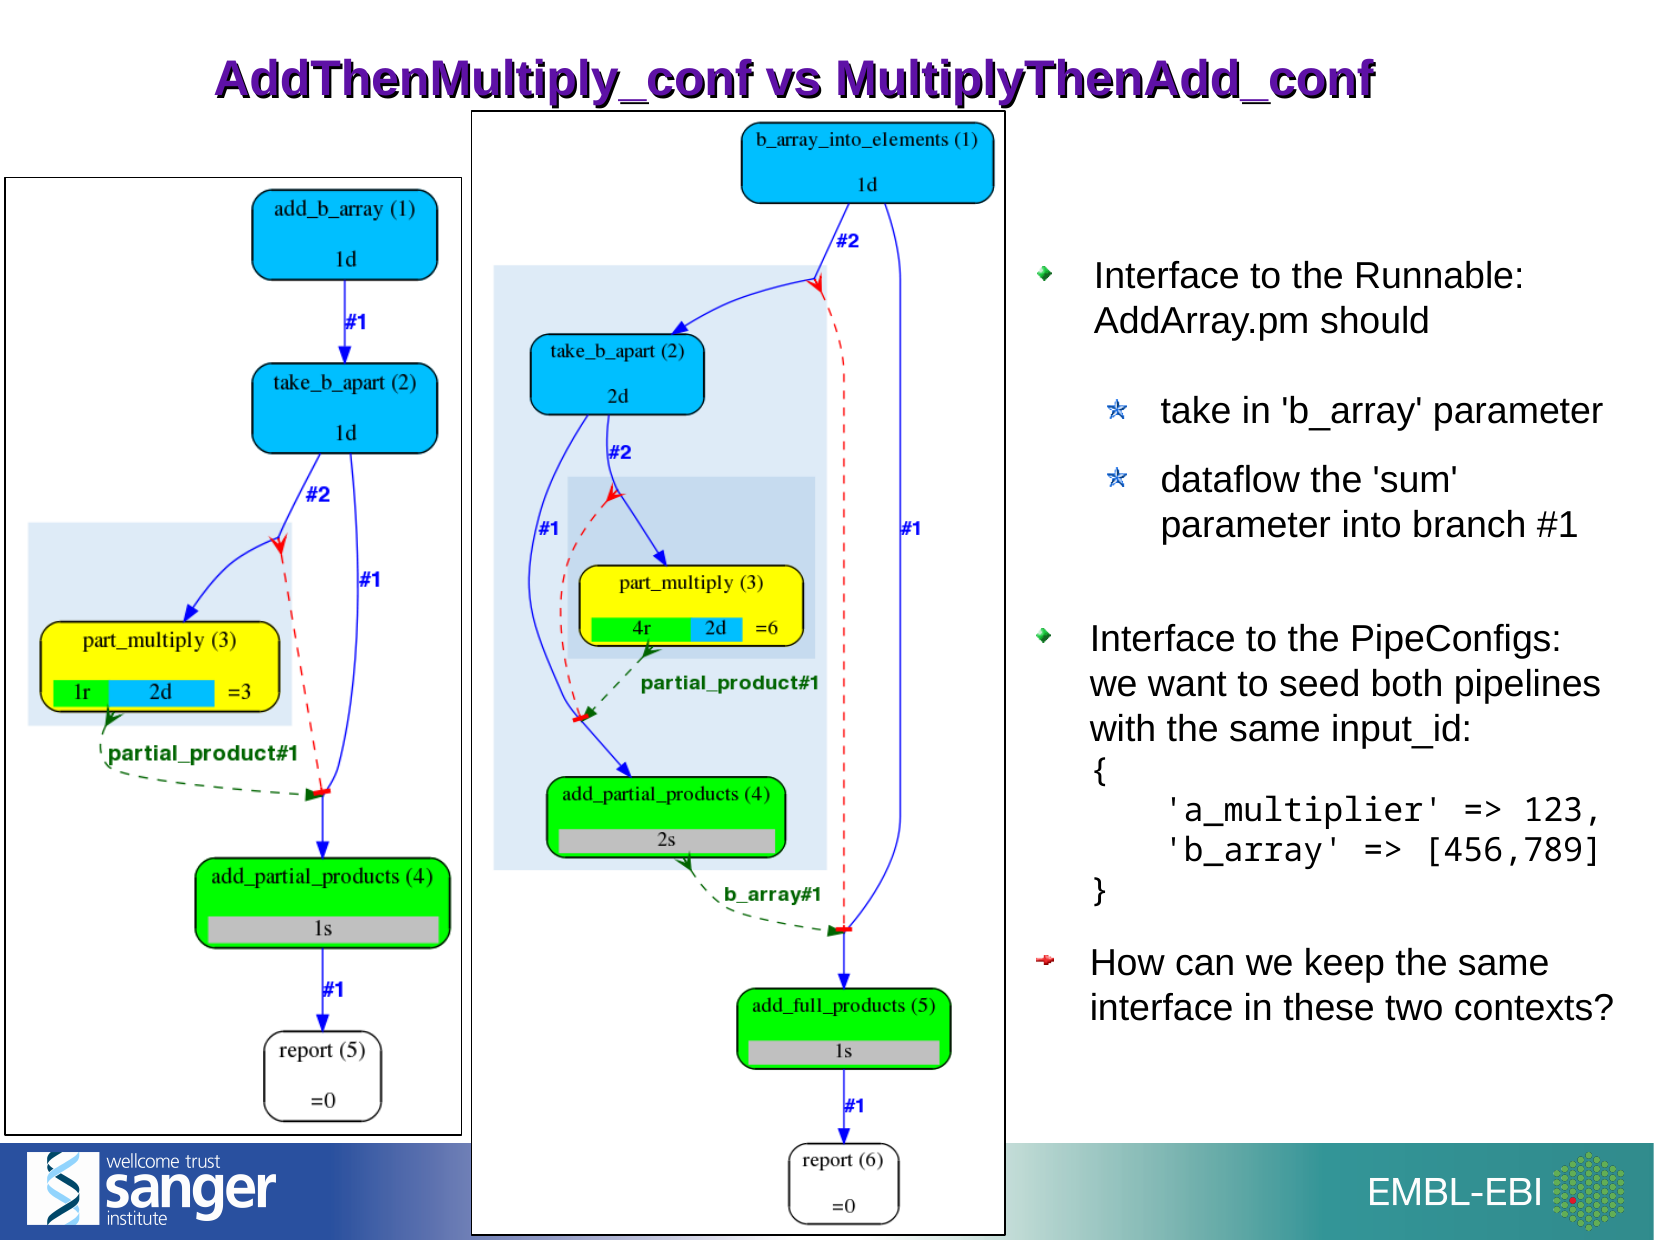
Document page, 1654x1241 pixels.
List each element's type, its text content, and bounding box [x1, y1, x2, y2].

picture [0, 1143, 1654, 1240]
list Interface to the Runnable: AddArray.pm should take in 'b_array' parameter dataflow the 'sum' parameter into branch #1 Interface to the PipeConfigs: we want to seed both pipelines with the same input_id: { 'a_multiplier' => 123, 'b_array' => [456,789] } How can we keep the same interface in these two contexts? [1003, 236, 1654, 1123]
picture [472, 112, 1004, 1235]
picture [5, 178, 461, 1134]
title AddThenMultiply_conf vs MultiplyThenAdd_conf [95, 29, 1506, 121]
